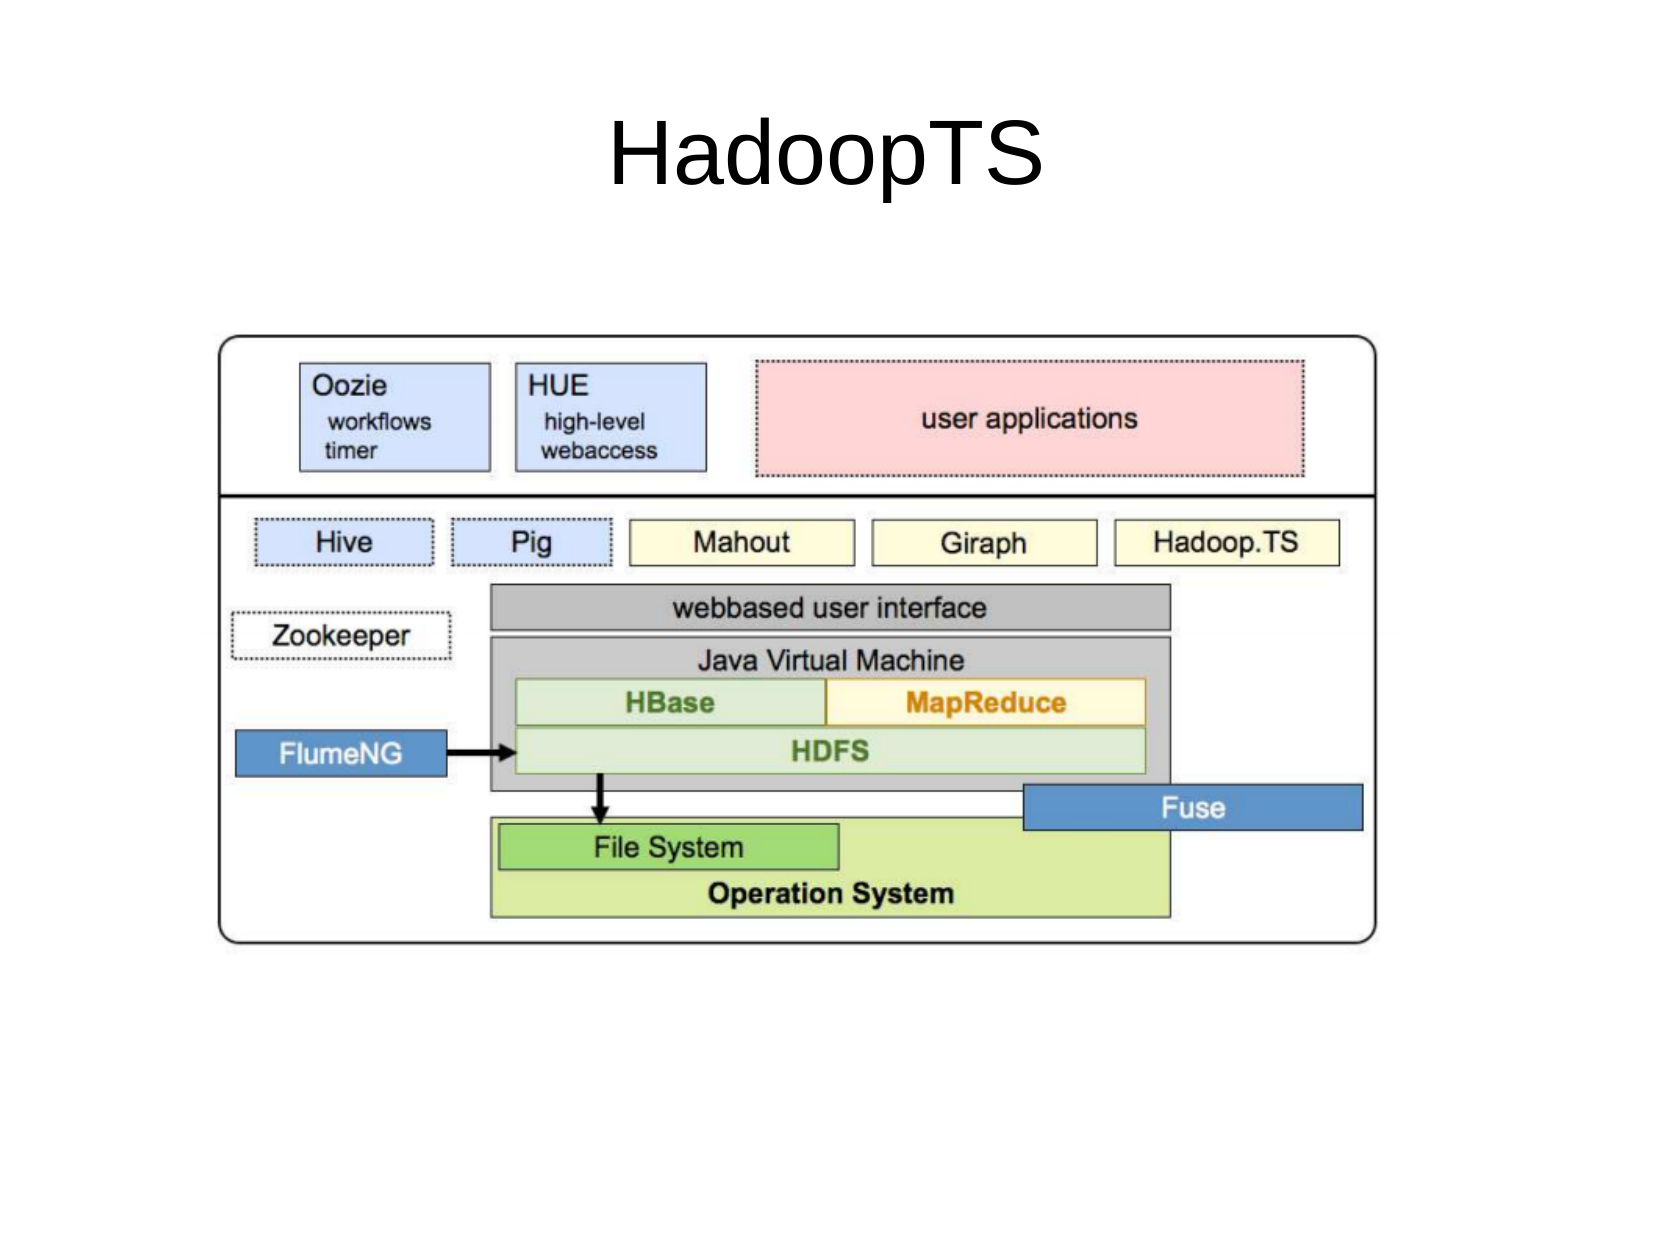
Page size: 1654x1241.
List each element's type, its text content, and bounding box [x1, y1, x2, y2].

title HadoopTS [82, 49, 1571, 257]
picture [165, 288, 1453, 969]
